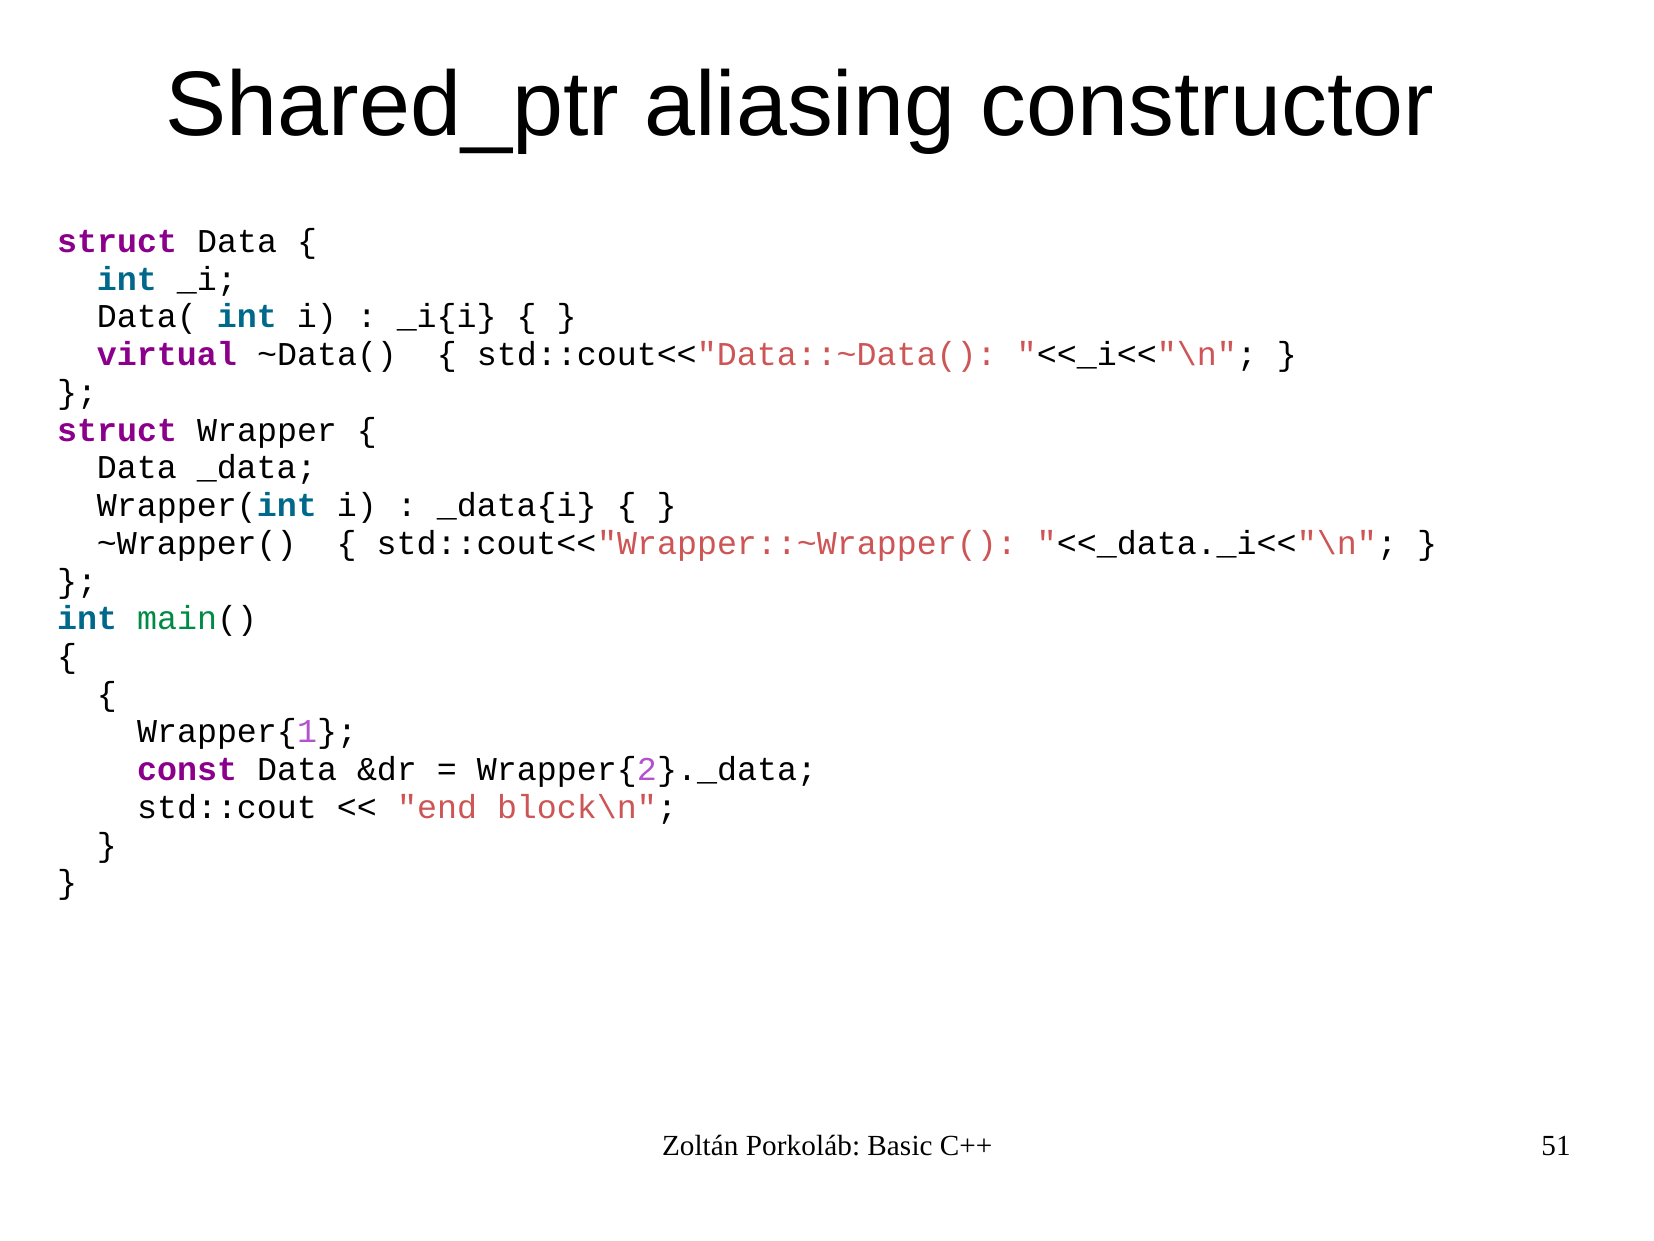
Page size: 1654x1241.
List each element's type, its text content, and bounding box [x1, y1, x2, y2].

text_box struct Data { int _i; Data( int i) : _i{i} { } virtual ~Data() { std::cout<<"Data::~Data(): "<<_i<<"\n"; } }; struct Wrapper { Data _data; Wrapper(int i) : _data{i} { } ~Wrapper() { std::cout<<"Wrapper::~Wrapper(): "<<_data._i<<"\n"; } }; int main() { { Wrapper{1}; const Data &dr = Wrapper{2}._data; std::cout << "end block\n"; } } [56, 224, 1621, 1171]
title Shared_ptr aliasing constructor [56, 0, 1546, 208]
